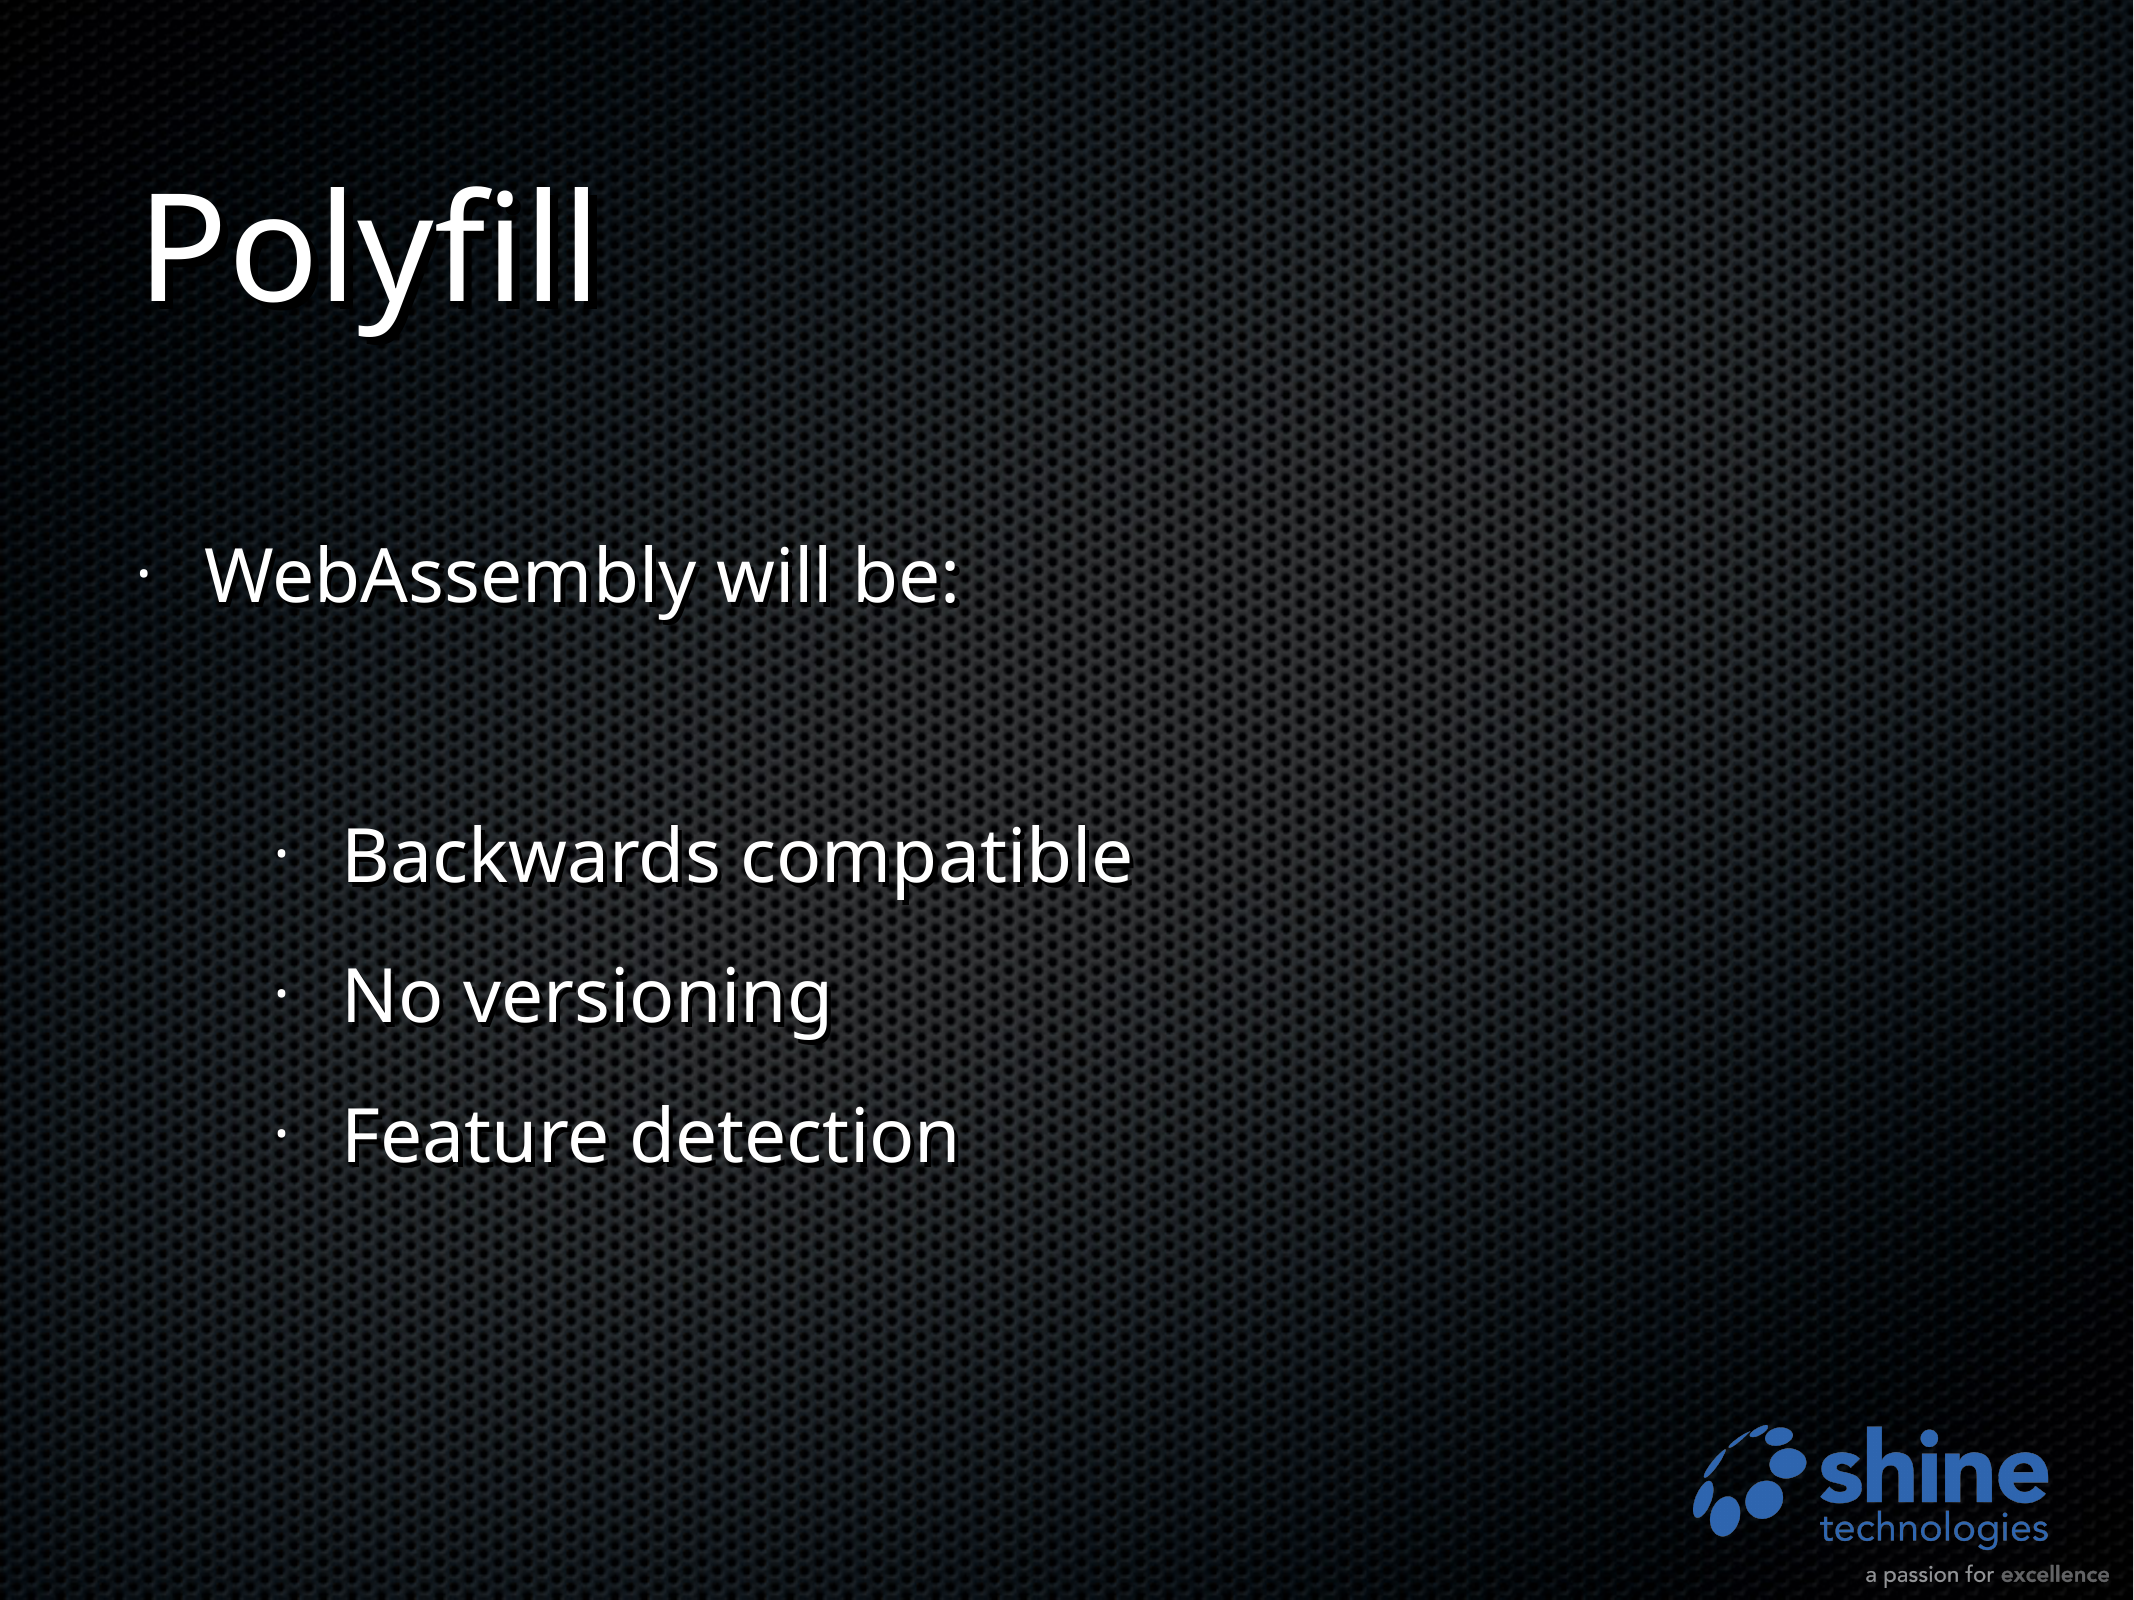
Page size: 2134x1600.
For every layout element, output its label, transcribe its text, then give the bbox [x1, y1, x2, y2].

title Polyfill [129, 41, 2005, 442]
picture [0, 0, 2134, 1600]
list WebAssembly will be: Backwards compatible No versioning Feature detection [129, 454, 2005, 1392]
